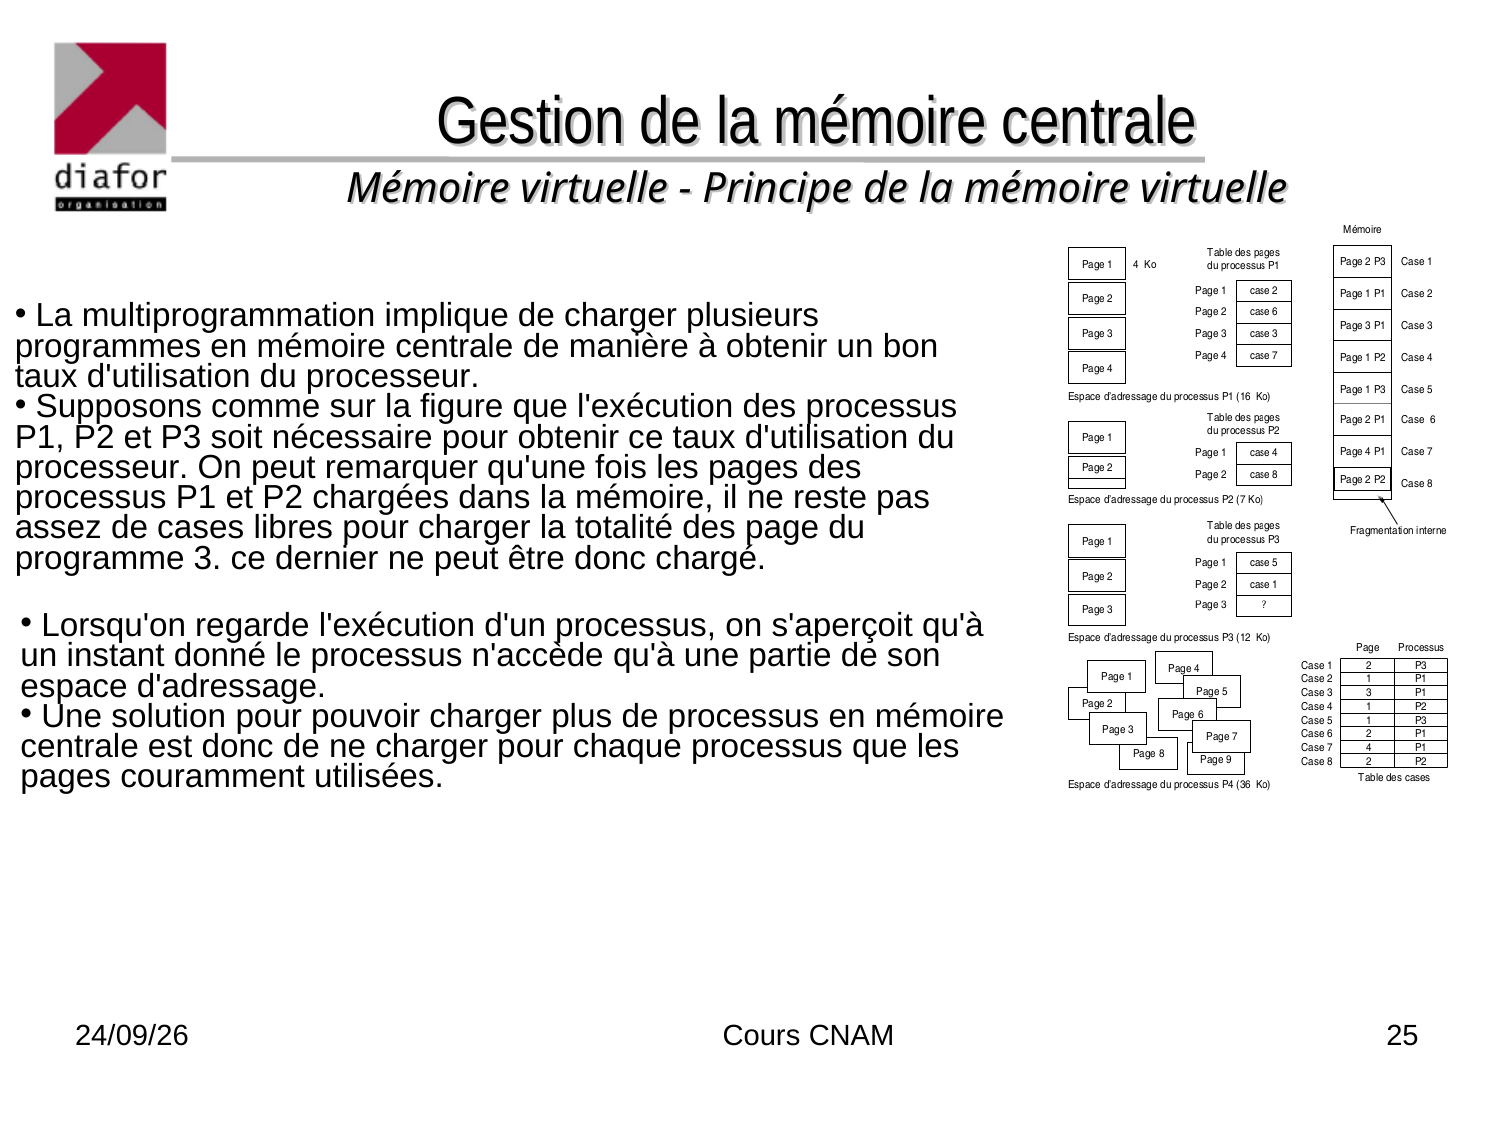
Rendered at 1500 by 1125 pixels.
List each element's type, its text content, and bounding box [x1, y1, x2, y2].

picture [53, 42, 168, 213]
picture [1037, 206, 1489, 798]
text_box La multiprogrammation implique de charger plusieurs programmes en mémoire centrale de manière à obtenir un bon taux d'utilisation du processeur. Supposons comme sur la figure que l'exécution des processus P1, P2 et P3 soit nécessaire pour obtenir ce taux d'utilisation du processeur. On peut remarquer qu'une fois les pages des processus P1 et P2 chargées dans la mémoire, il ne reste pas assez de cases libres pour charger la totalité des page du programme 3. ce dernier ne peut être donc chargé. [0, 295, 981, 583]
title Gestion de la mémoire centrale Mémoire virtuelle - Principe de la mémoire virtuelle [133, 45, 1500, 250]
text_box Lorsqu'on regarde l'exécution d'un processus, on s'aperçoit qu'à un instant donné le processus n'accède qu'à une partie de son espace d'adressage. Une solution pour pouvoir charger plus de processus en mémoire centrale est donc de ne charger pour chaque processus que les pages couramment utilisées. [5, 604, 1030, 802]
